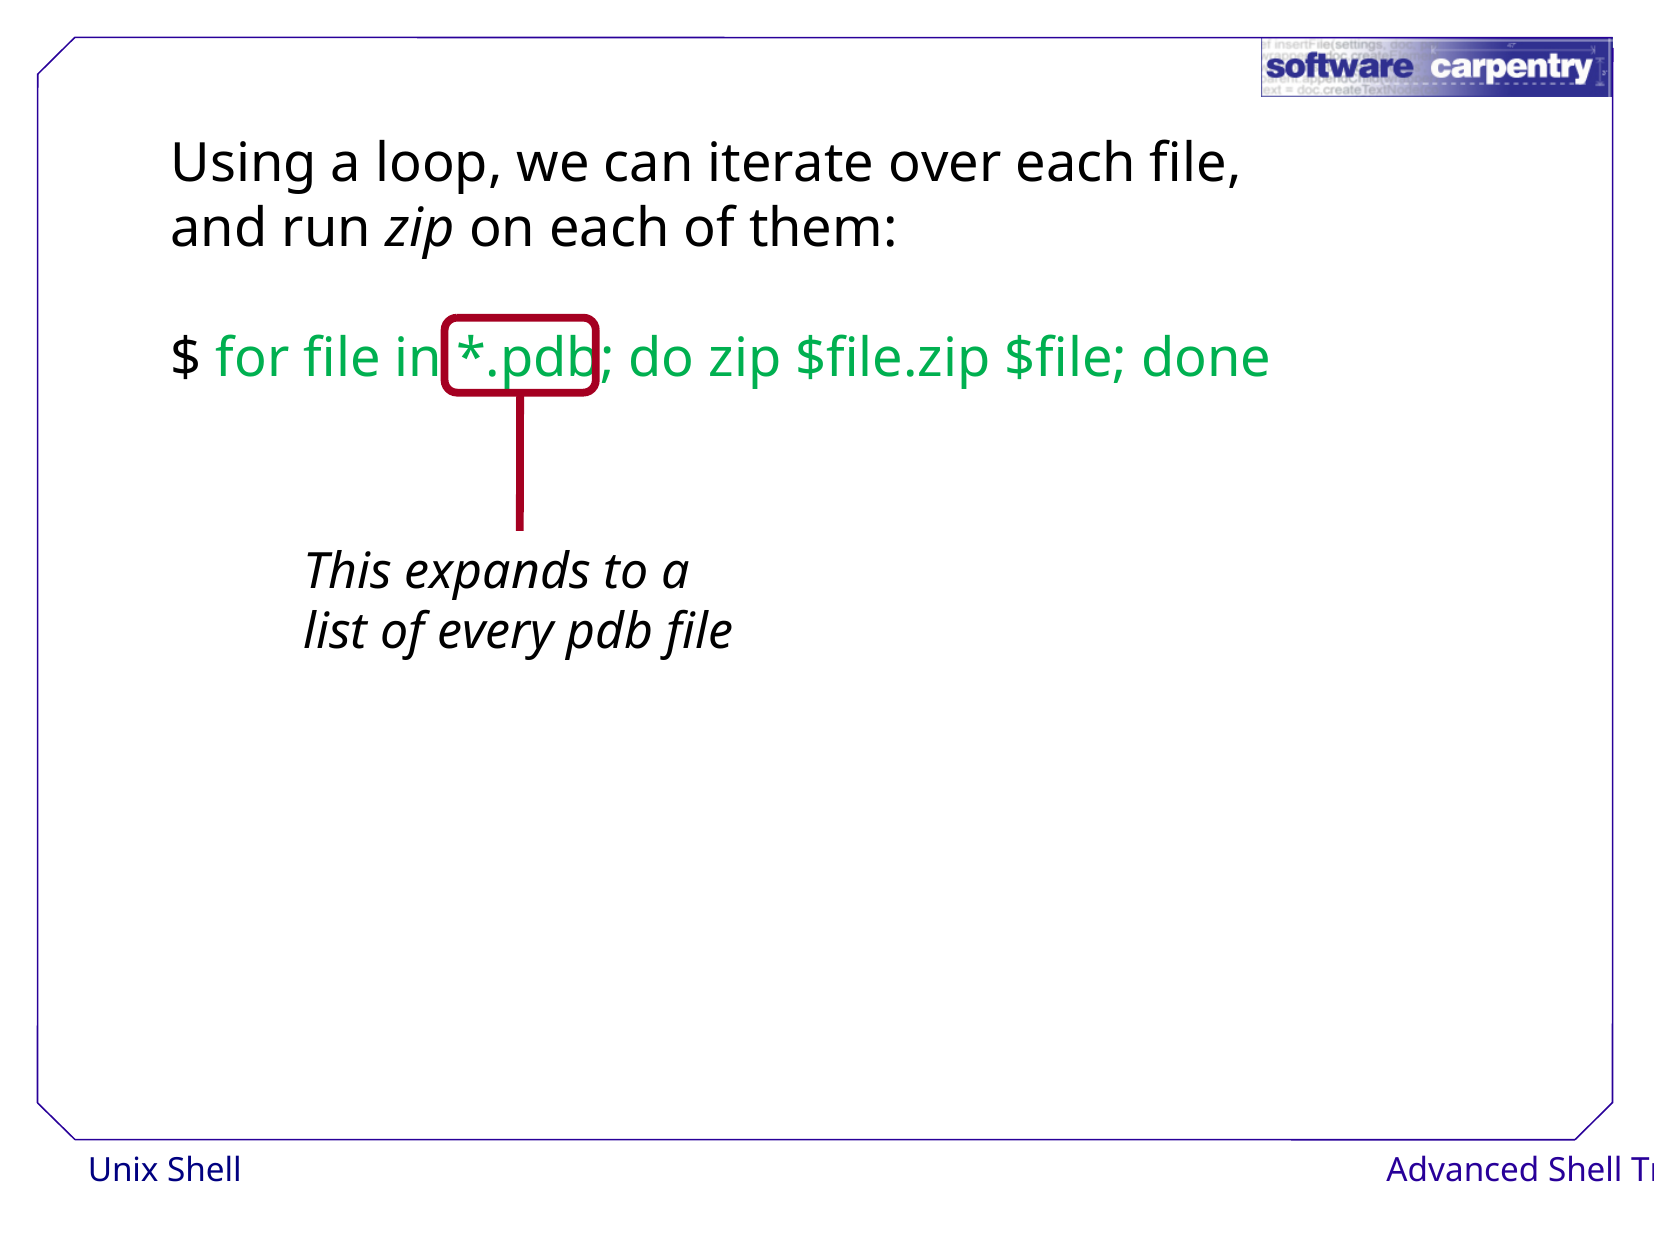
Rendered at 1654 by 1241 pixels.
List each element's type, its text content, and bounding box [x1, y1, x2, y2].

text_box Using a loop, we can iterate over each file, and run zip on each of them: $ for file in *.pdb; do zip $file.zip $file; done [155, 119, 1546, 395]
picture [1261, 39, 1613, 97]
text_box This expands to a list of every pdb file [288, 530, 752, 667]
text_box Using a loop, we can iterate over each file, and run zip on each of them: $ for file in *.pdb; do zip $file.zip $file; done [449, 322, 591, 388]
